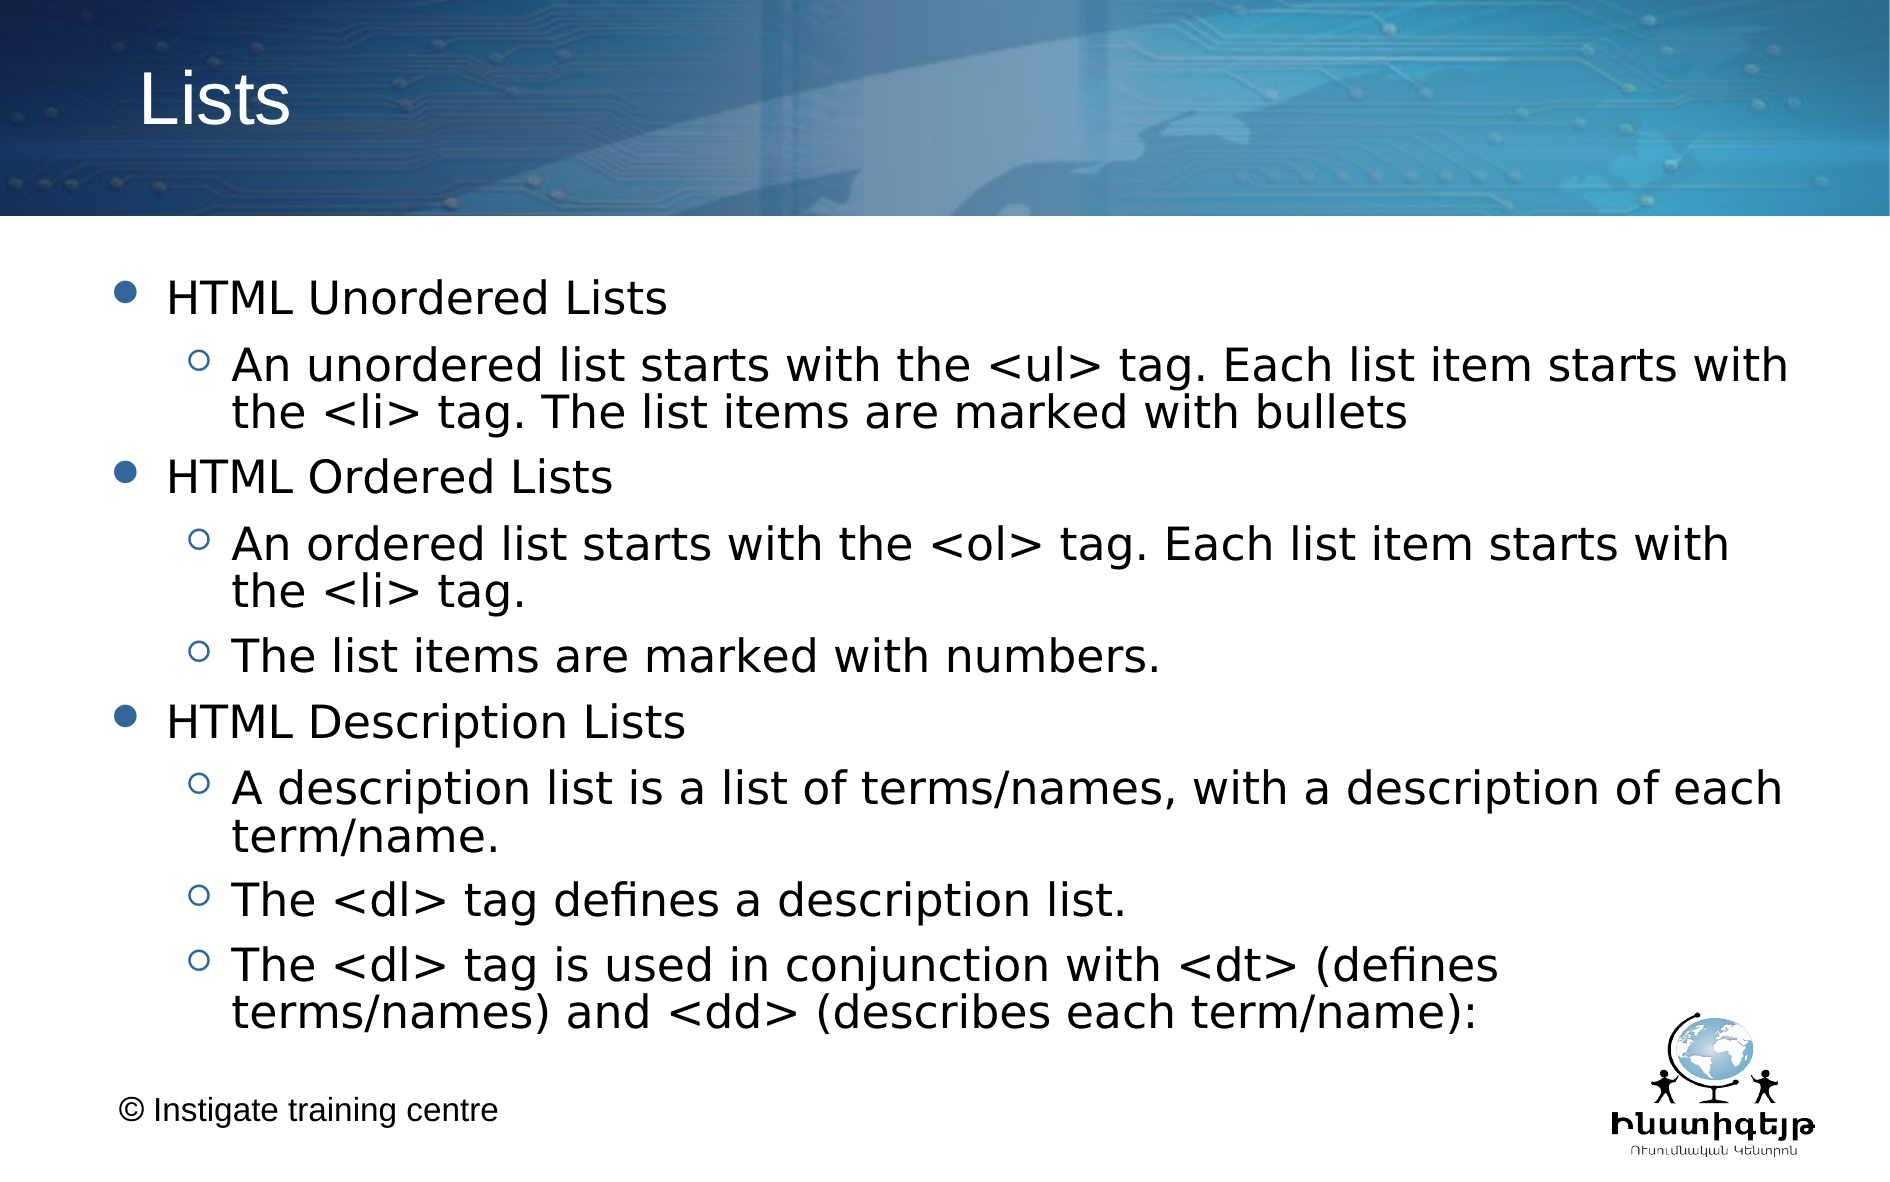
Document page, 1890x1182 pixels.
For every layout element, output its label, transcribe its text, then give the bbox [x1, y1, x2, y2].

list <code> tag is a phrase tag. It defines a piece of computer code. <kbd> tag is a phrase tag. It defines keyboard input. <samp> tag is a phrase tag. It defines sample output from a computer program. <var> tag is a phrase tag. It defines a variable. <pre> tag defines preformatted text Text in a <pre> element is displayed in a fixed-width font (usually Courier), and it preserves both spaces and line breaks. [138, 145, 1801, 150]
list HTML Unordered Lists An unordered list starts with the <ul> tag. Each list item starts with the <li> tag. The list items are marked with bullets HTML Ordered Lists An ordered list starts with the <ol> tag. Each list item starts with the <li> tag. The list items are marked with numbers. HTML Description Lists A description list is a list of terms/names, with a description of each term/name. The <dl> tag defines a description list. The <dl> tag is used in conjunction with <dt> (defines terms/names) and <dd> (describes each term/name): [110, 276, 1801, 301]
picture [1612, 1012, 1815, 1157]
picture [0, 0, 1890, 216]
